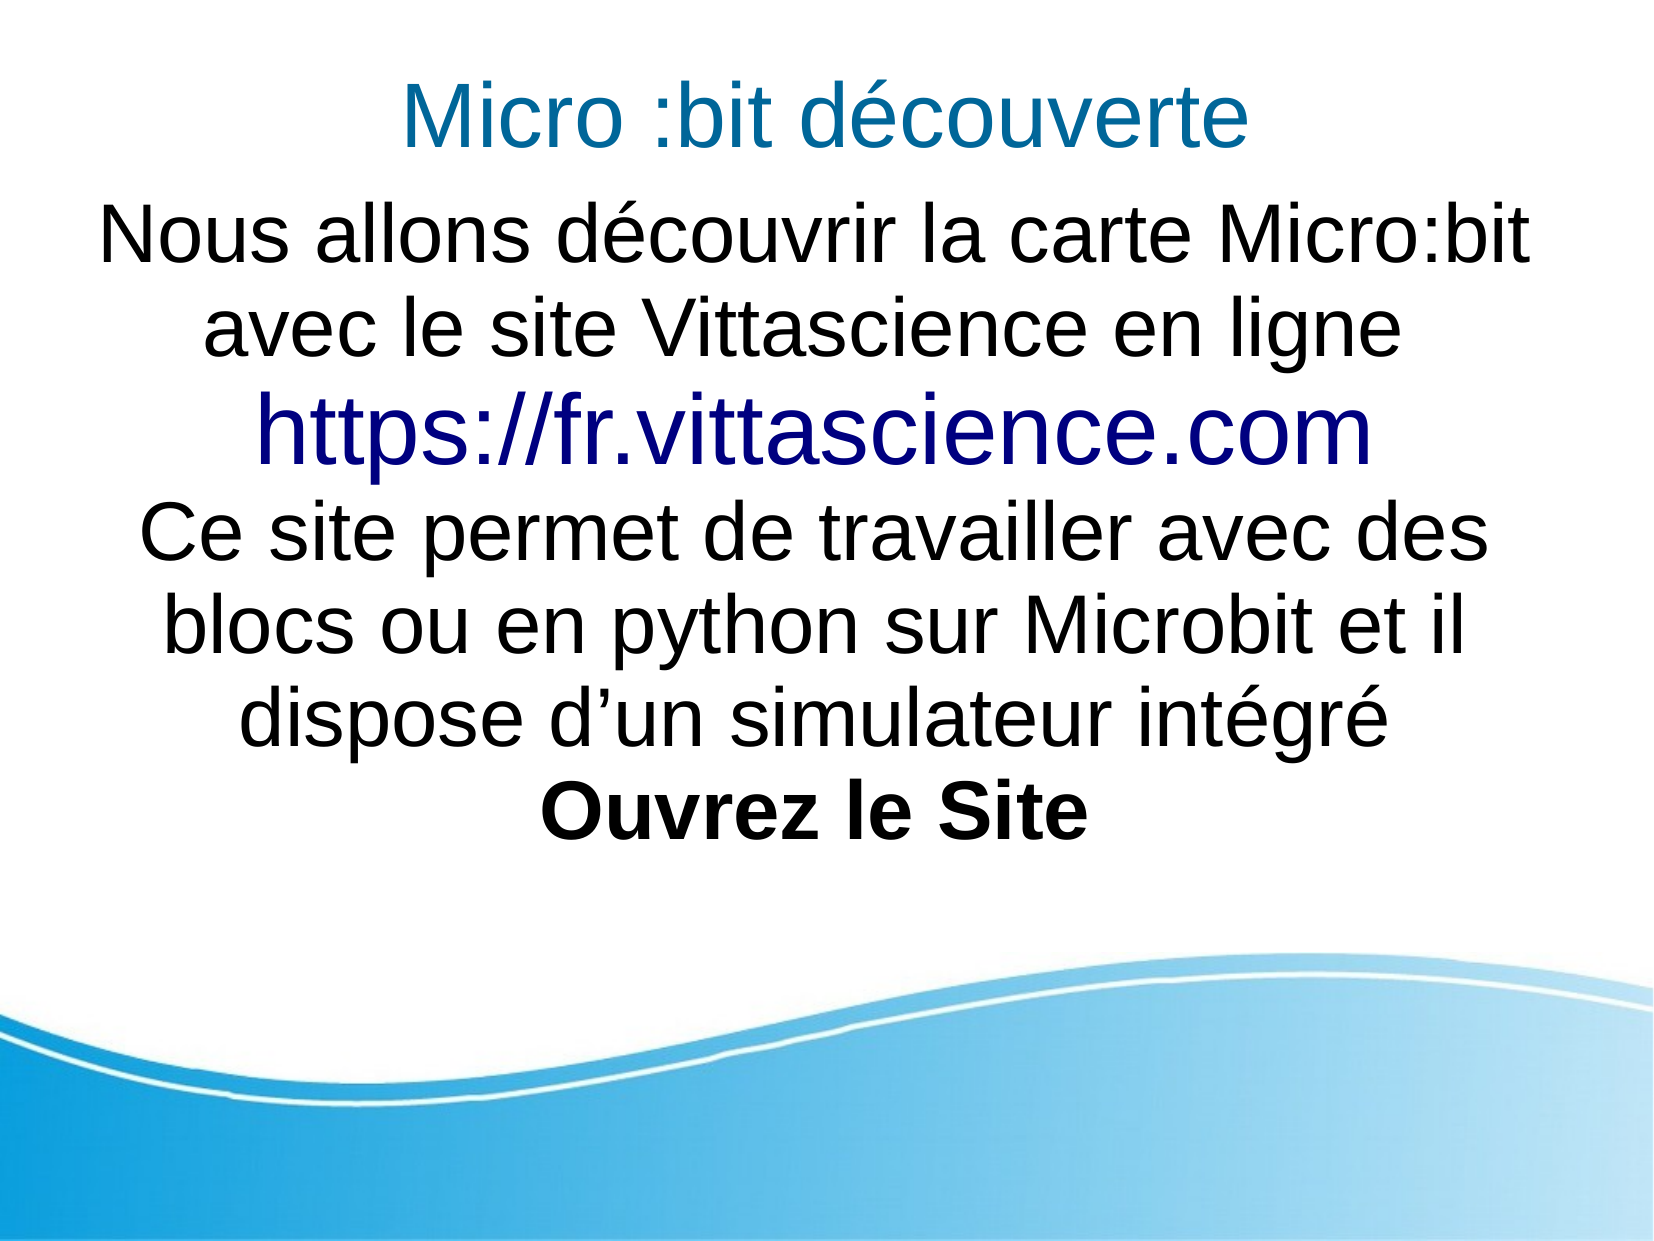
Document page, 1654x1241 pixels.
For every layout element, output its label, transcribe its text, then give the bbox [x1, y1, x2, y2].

title Micro :bit découverte [82, 11, 1571, 219]
subtitle Nous allons découvrir la carte Micro:bit avec le site Vittascience en ligne https://fr.vittascience.com Ce site permet de travailler avec des blocs ou en python sur Microbit et il dispose d’un simulateur intégré Ouvrez le Site [70, 187, 1560, 1008]
picture [0, 952, 1654, 1241]
